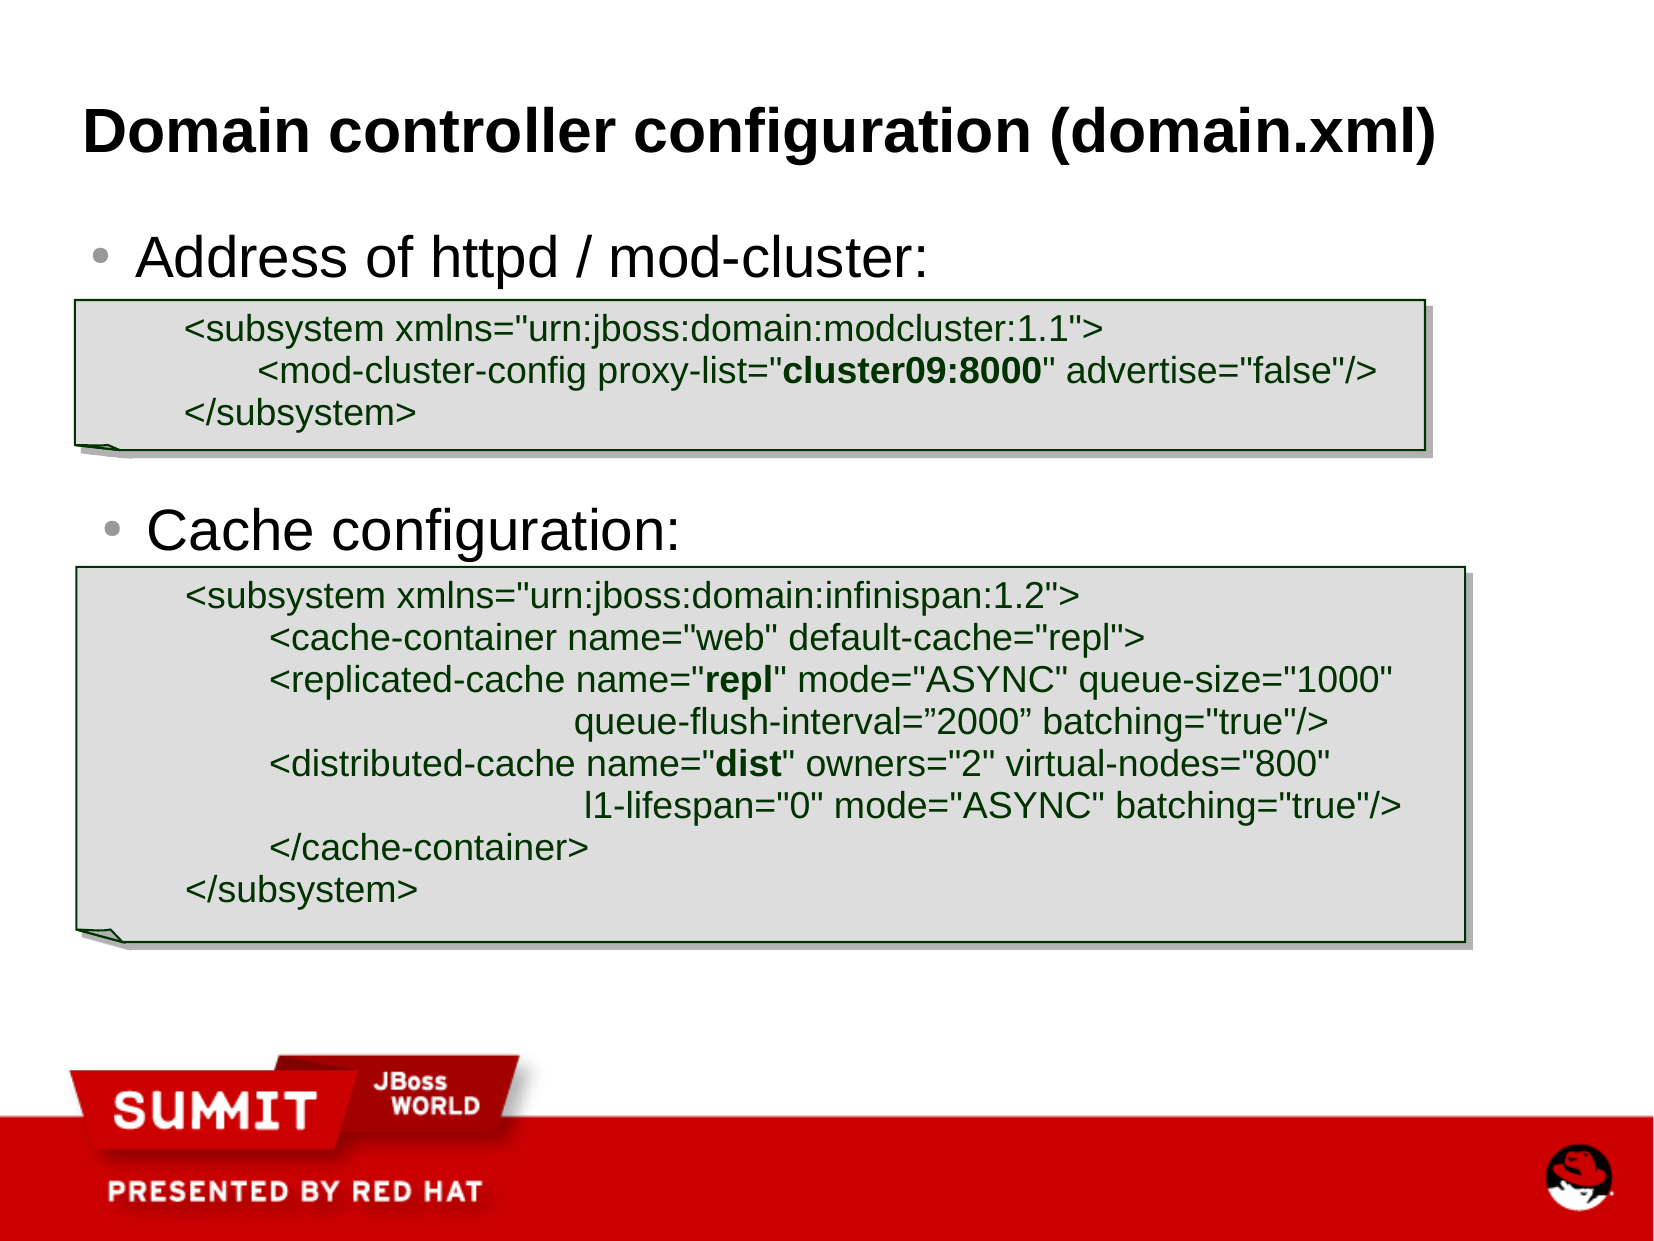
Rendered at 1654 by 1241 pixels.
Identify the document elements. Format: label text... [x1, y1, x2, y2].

title Domain controller configuration (domain.xml) [82, 37, 1571, 226]
list Cache configuration: [86, 497, 1576, 563]
text_box <subsystem xmlns="urn:jboss:domain:infinispan:1.2"> <cache-container name="web" default-cache="repl"> <replicated-cache name="repl" mode="ASYNC" queue-size="1000" queue-flush-interval=”2000” batching="true"/> <distributed-cache name="dist" owners="2" virtual-nodes="800" l1-lifespan="0" mode="ASYNC" batching="true"/> </cache-container> </subsystem> [76, 566, 1466, 942]
list Address of httpd / mod-cluster: [75, 225, 1564, 291]
text_box <subsystem xmlns="urn:jboss:domain:modcluster:1.1"> <mod-cluster-config proxy-list="cluster09:8000" advertise="false"/> </subsystem> [74, 300, 1426, 451]
picture [0, 1043, 1654, 1241]
